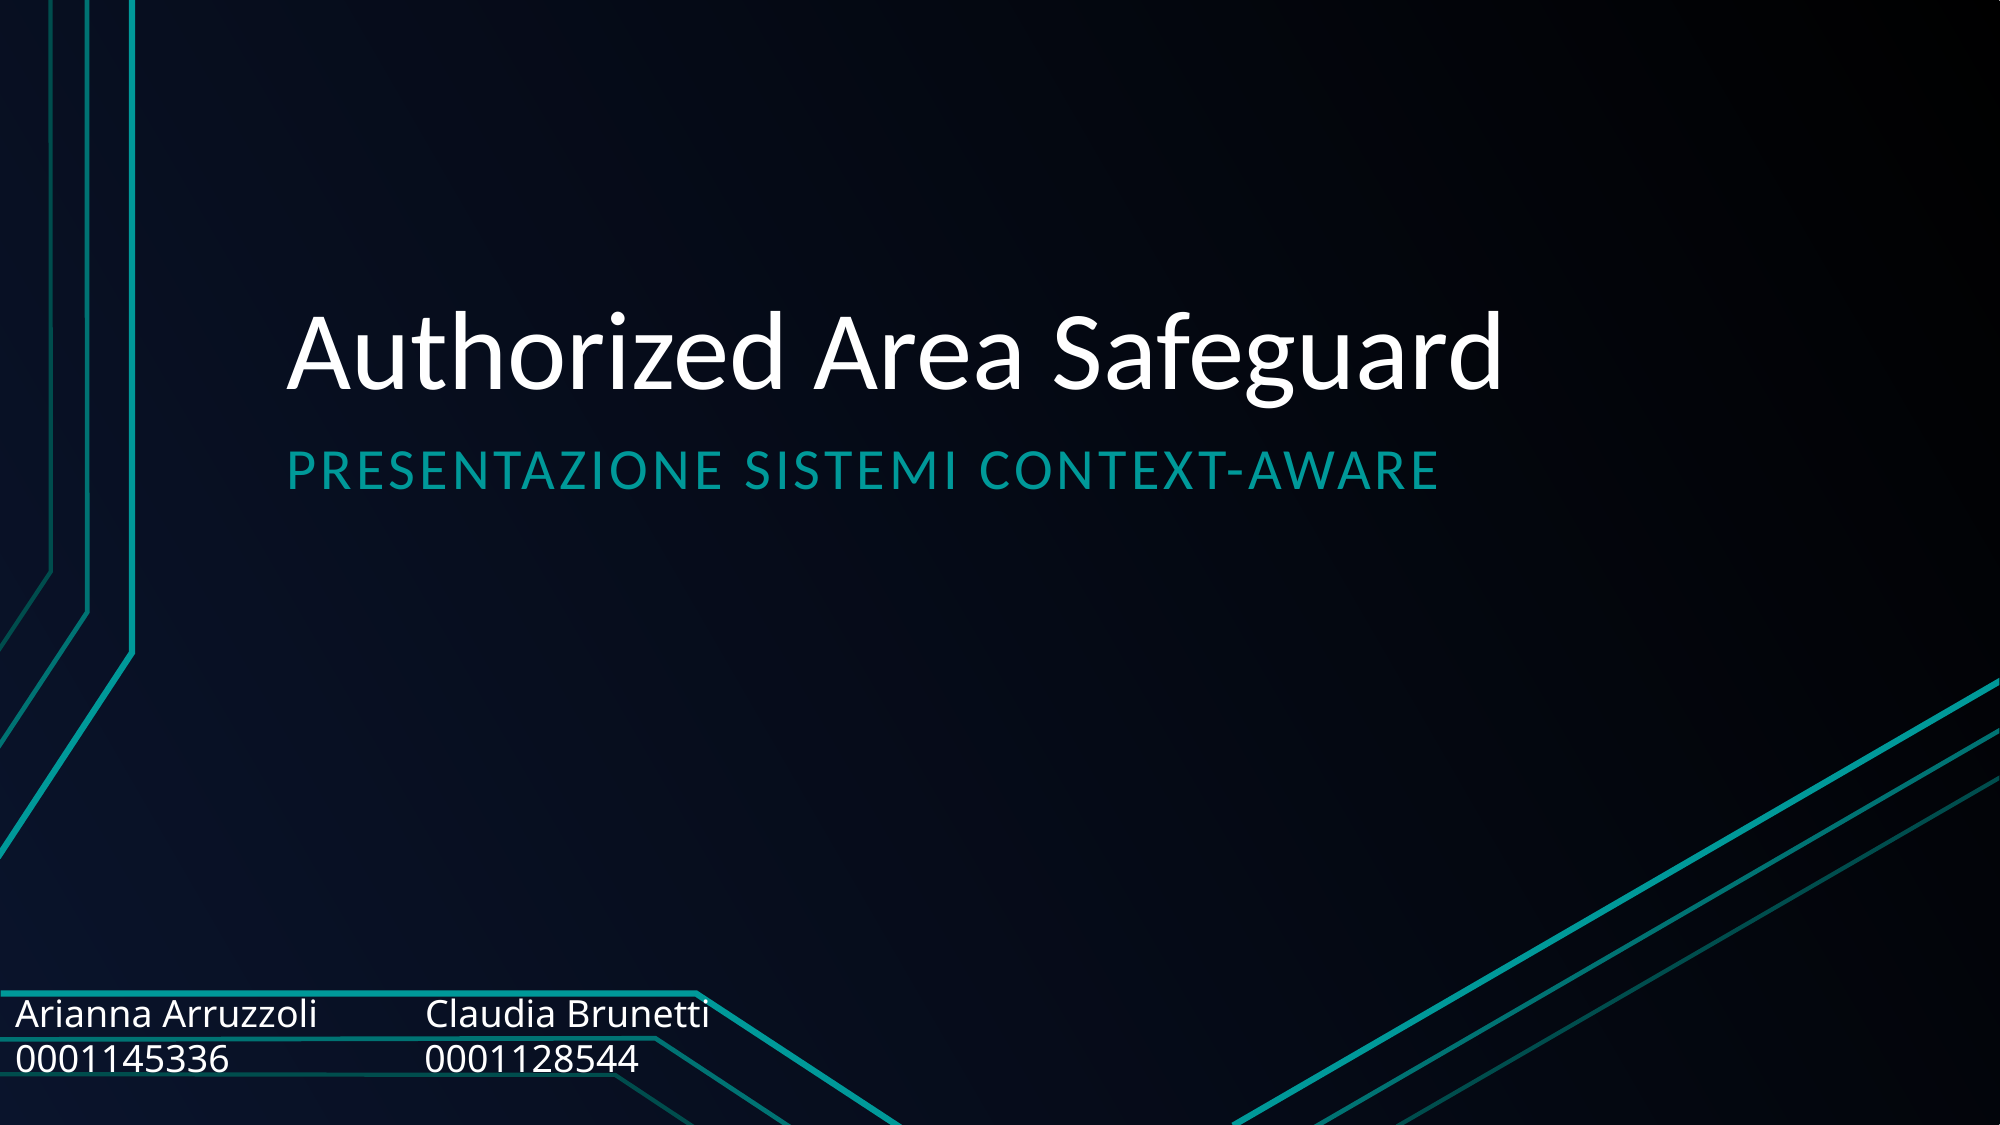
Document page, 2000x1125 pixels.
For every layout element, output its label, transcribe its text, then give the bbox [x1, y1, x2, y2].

subtitle Presentazione Sistemi Context-Aware [266, 429, 1910, 717]
text_box Arianna Arruzzoli Claudia Brunetti 0001145336 0001128544 [0, 937, 1139, 1089]
title Authorized Area Safeguard [266, 95, 1863, 424]
